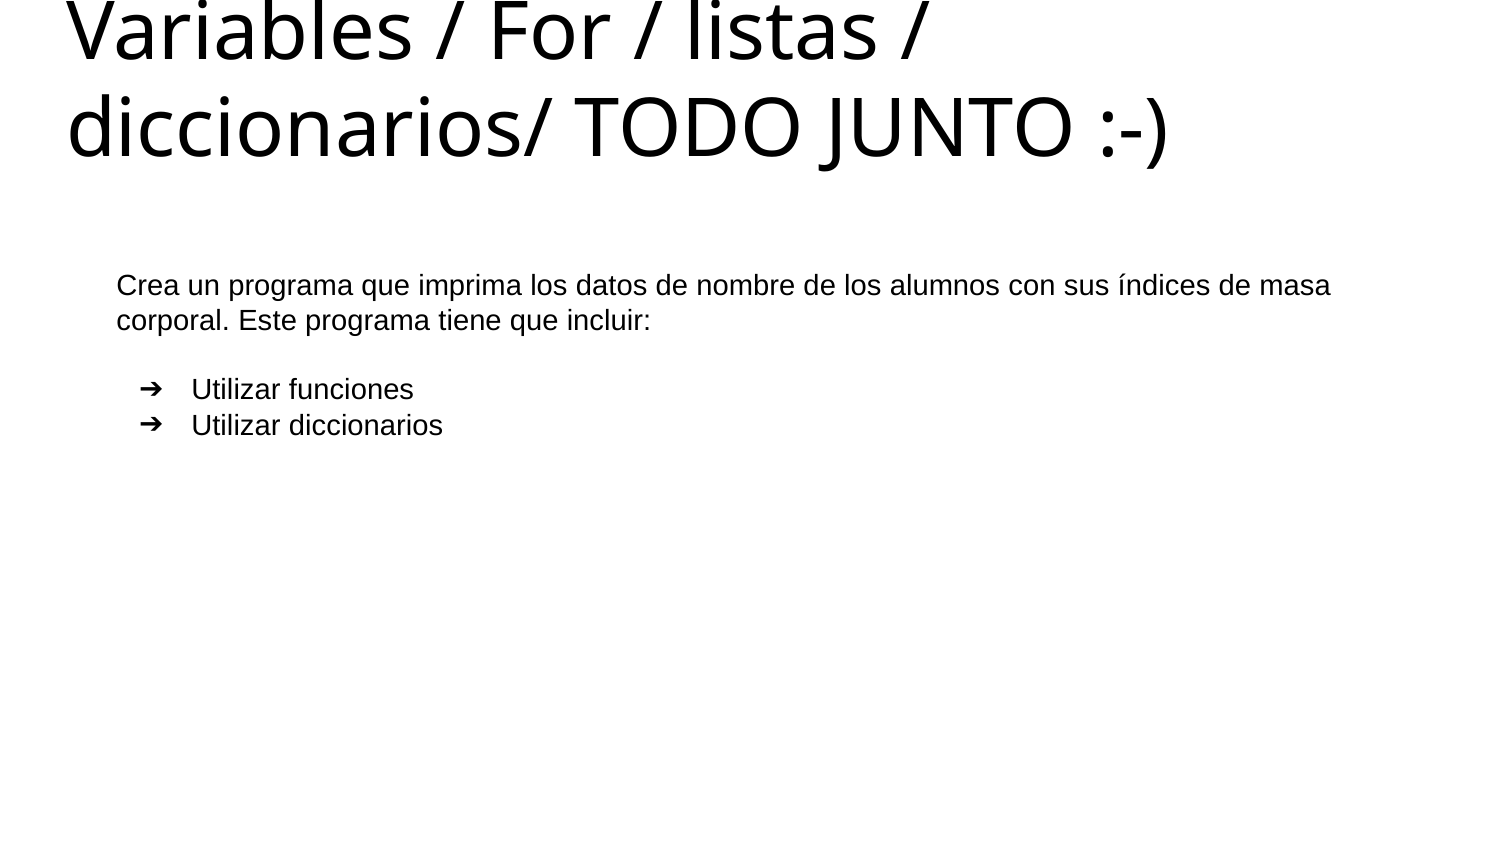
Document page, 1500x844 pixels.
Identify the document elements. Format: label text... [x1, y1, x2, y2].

text_box Crea un programa que imprima los datos de nombre de los alumnos con sus índices de masa corporal. Este programa tiene que incluir: Utilizar funciones Utilizar diccionarios [101, 250, 1366, 676]
title Variables / For / listas / diccionarios/ TODO JUNTO :-) [51, 51, 1449, 189]
